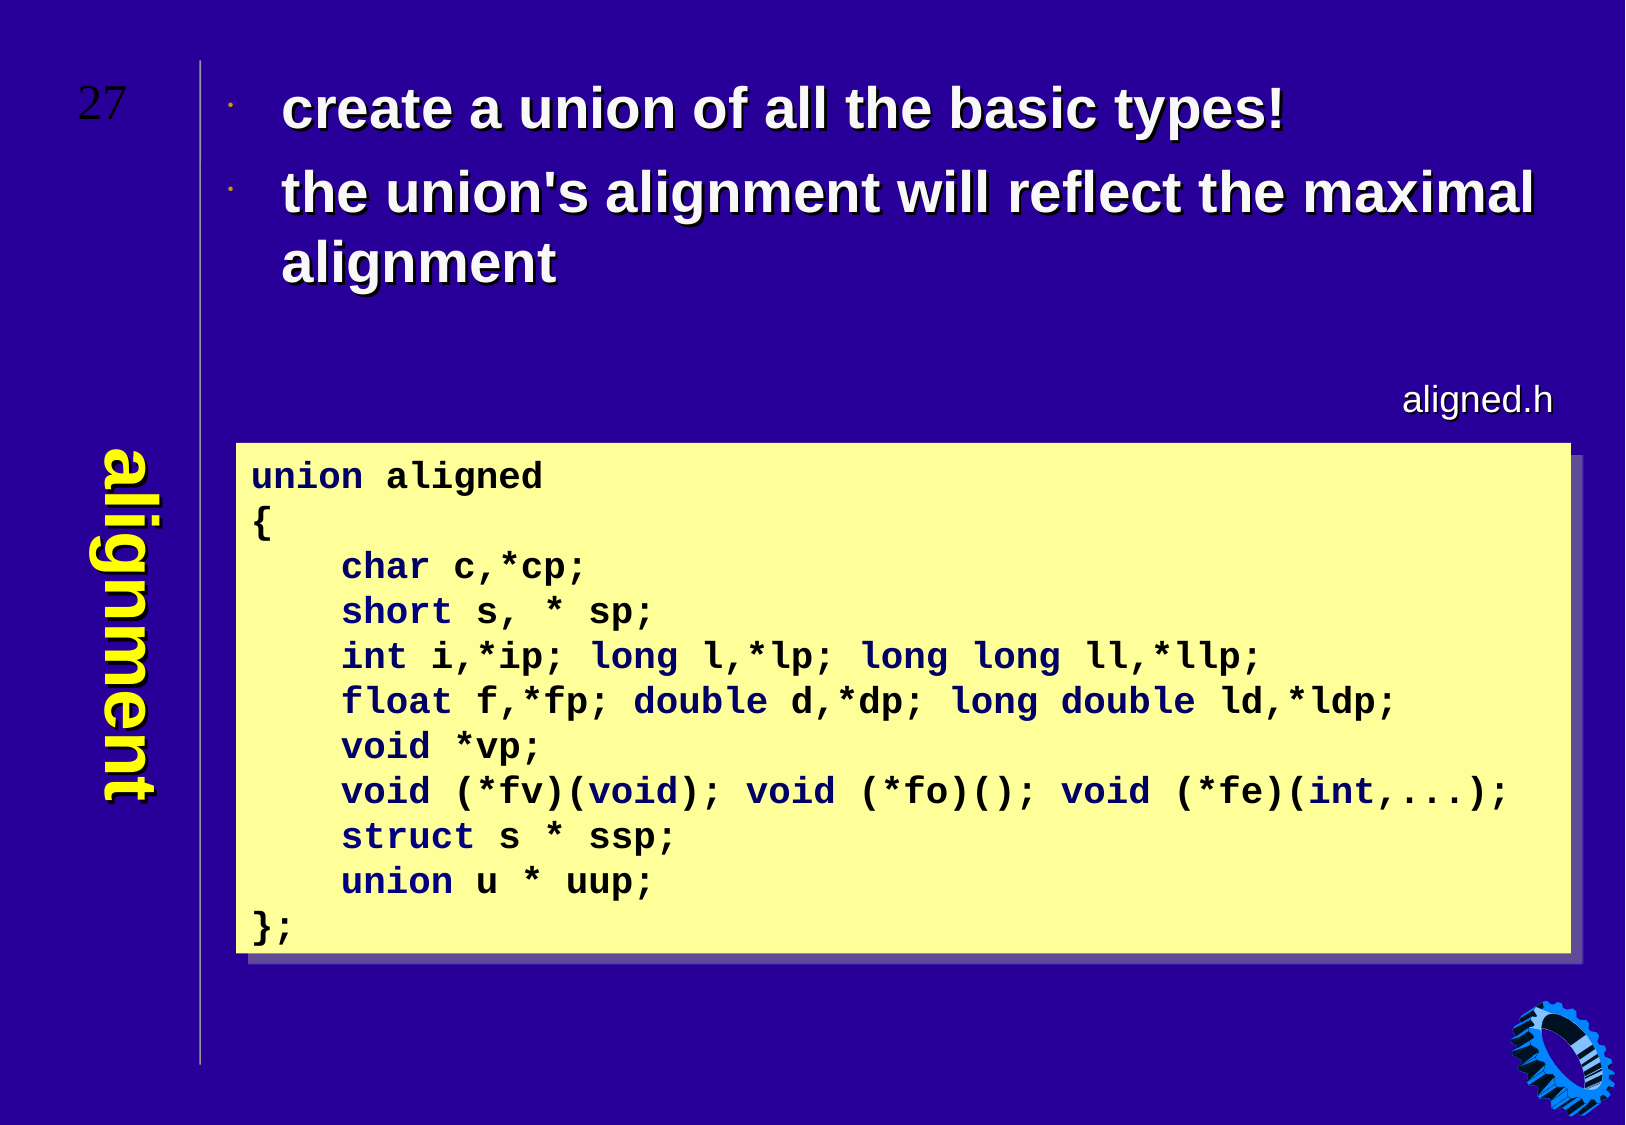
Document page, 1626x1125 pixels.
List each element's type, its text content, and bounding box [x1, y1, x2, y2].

list create a union of all the basic types! the union's alignment will reflect the maximal alignment [212, 62, 1581, 1063]
text_box union aligned { char c,*cp; short s, * sp; int i,*ip; long l,*lp; long long ll,*llp; float f,*fp; double d,*dp; long double ld,*ldp; void *vp; void (*fv)(void); void (*fo)(); void (*fe)(int,...); struct s * ssp; union u * uup; }; [236, 442, 1571, 954]
picture [1509, 999, 1616, 1118]
title alignment [50, 187, 188, 1063]
text_box aligned.h [1154, 367, 1569, 428]
